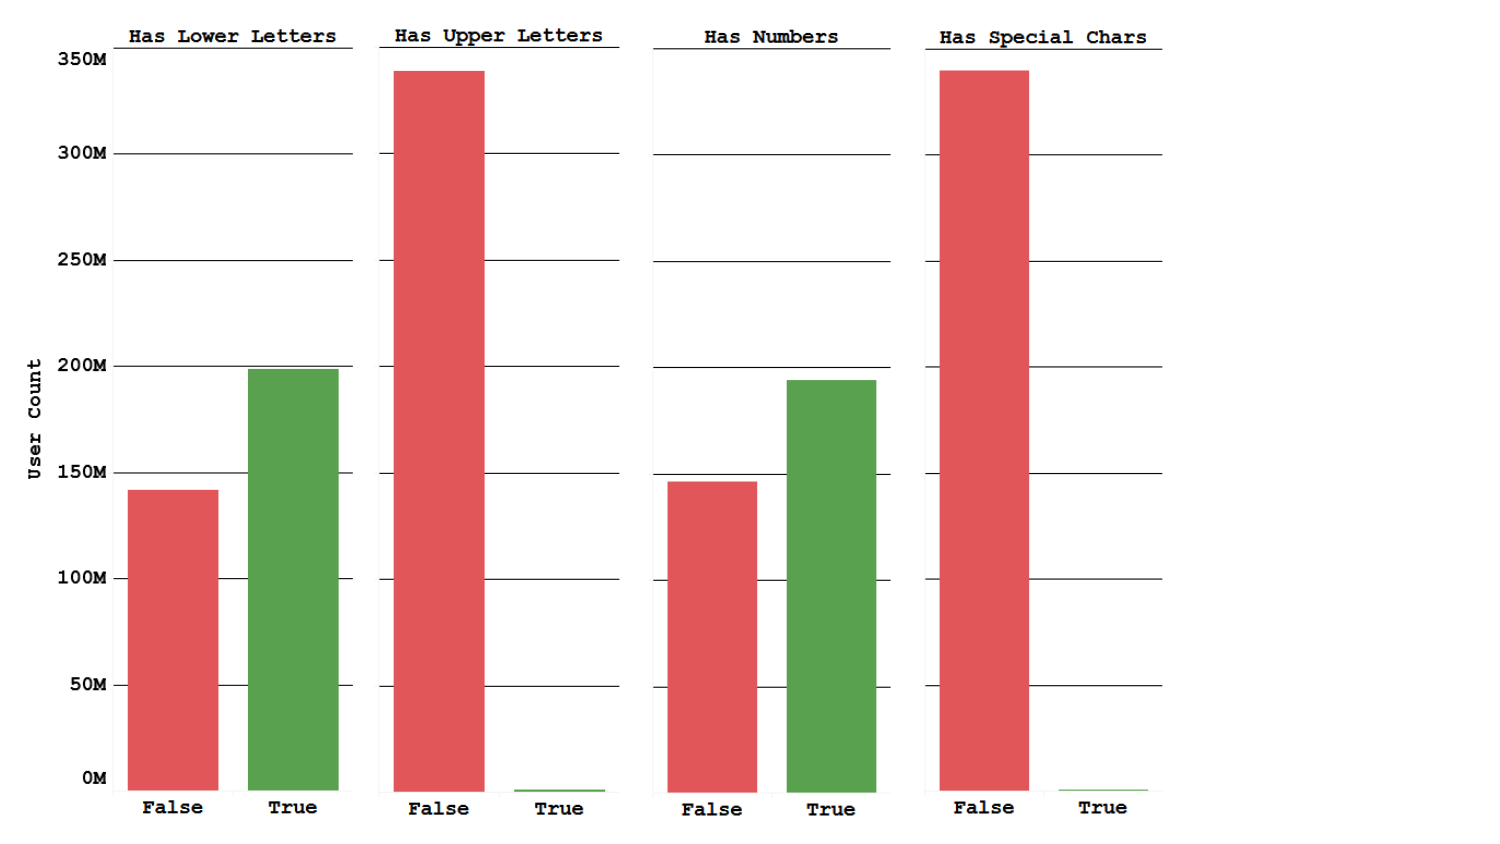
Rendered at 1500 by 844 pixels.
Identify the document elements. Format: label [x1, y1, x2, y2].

picture [920, 27, 1170, 819]
picture [649, 21, 895, 821]
picture [24, 27, 354, 822]
picture [374, 24, 626, 818]
